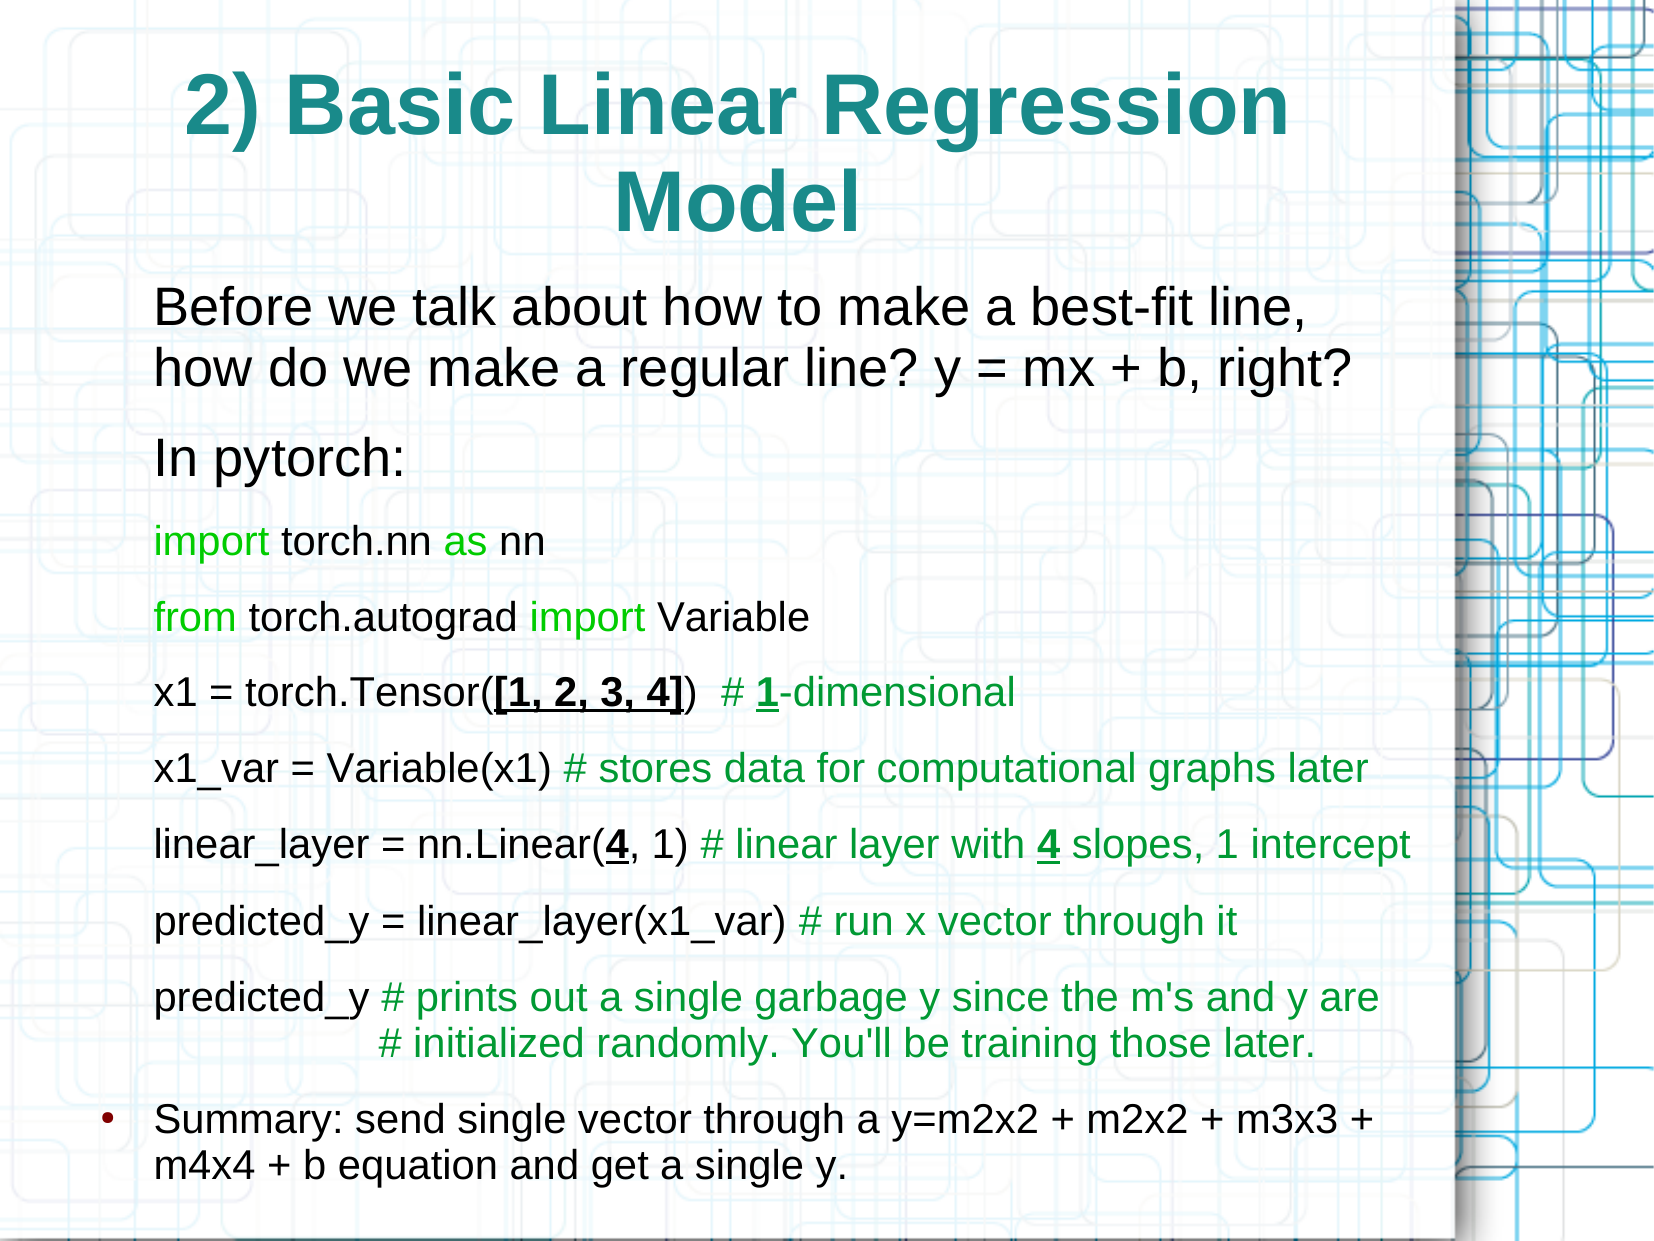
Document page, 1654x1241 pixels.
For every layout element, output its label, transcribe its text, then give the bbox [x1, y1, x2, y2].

list Before we talk about how to make a best-fit line, how do we make a regular line? y = mx + b, right? In pytorch: import torch.nn as nn from torch.autograd import Variable x1 = torch.Tensor([1, 2, 3, 4]) # 1-dimensional x1_var = Variable(x1) # stores data for computational graphs later linear_layer = nn.Linear(4, 1) # linear layer with 4 slopes, 1 intercept predicted_y = linear_layer(x1_var) # run x vector through it predicted_y # prints out a single garbage y since the m's and y are # initialized randomly. You'll be training those later. Summary: send single vector through a y=m2x2 + m2x2 + m3x3 + m4x4 + b equation and get a single y. [82, 276, 1418, 1241]
picture [0, 0, 1654, 1241]
title 2) Basic Linear Regression Model [59, 49, 1418, 257]
